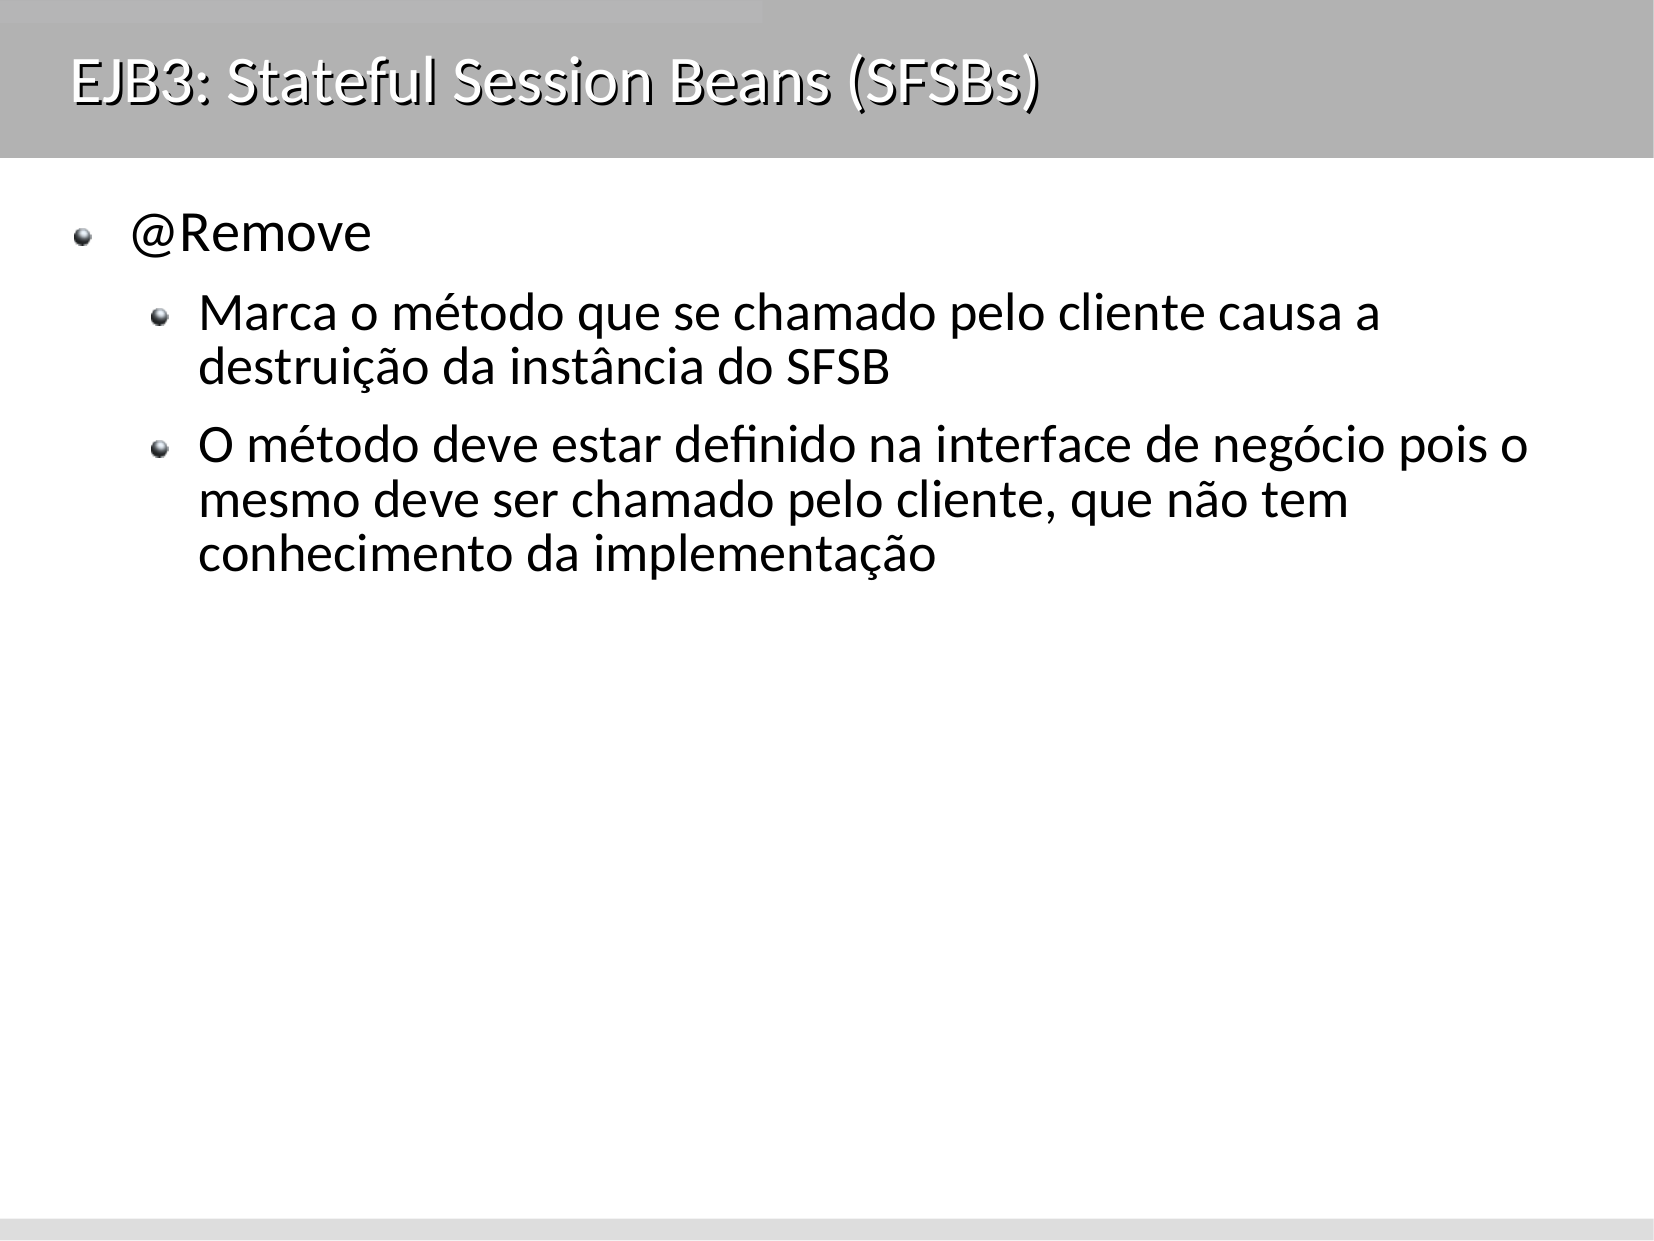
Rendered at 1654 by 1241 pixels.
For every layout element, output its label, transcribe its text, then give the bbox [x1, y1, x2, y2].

list @Remove Marca o método que se chamado pelo cliente causa a destruição da instância do SFSB O método deve estar definido na interface de negócio pois o mesmo deve ser chamado pelo cliente, que não tem conhecimento da implementação [56, 207, 1595, 676]
title EJB3: Stateful Session Beans (SFSBs) [70, 11, 1536, 160]
